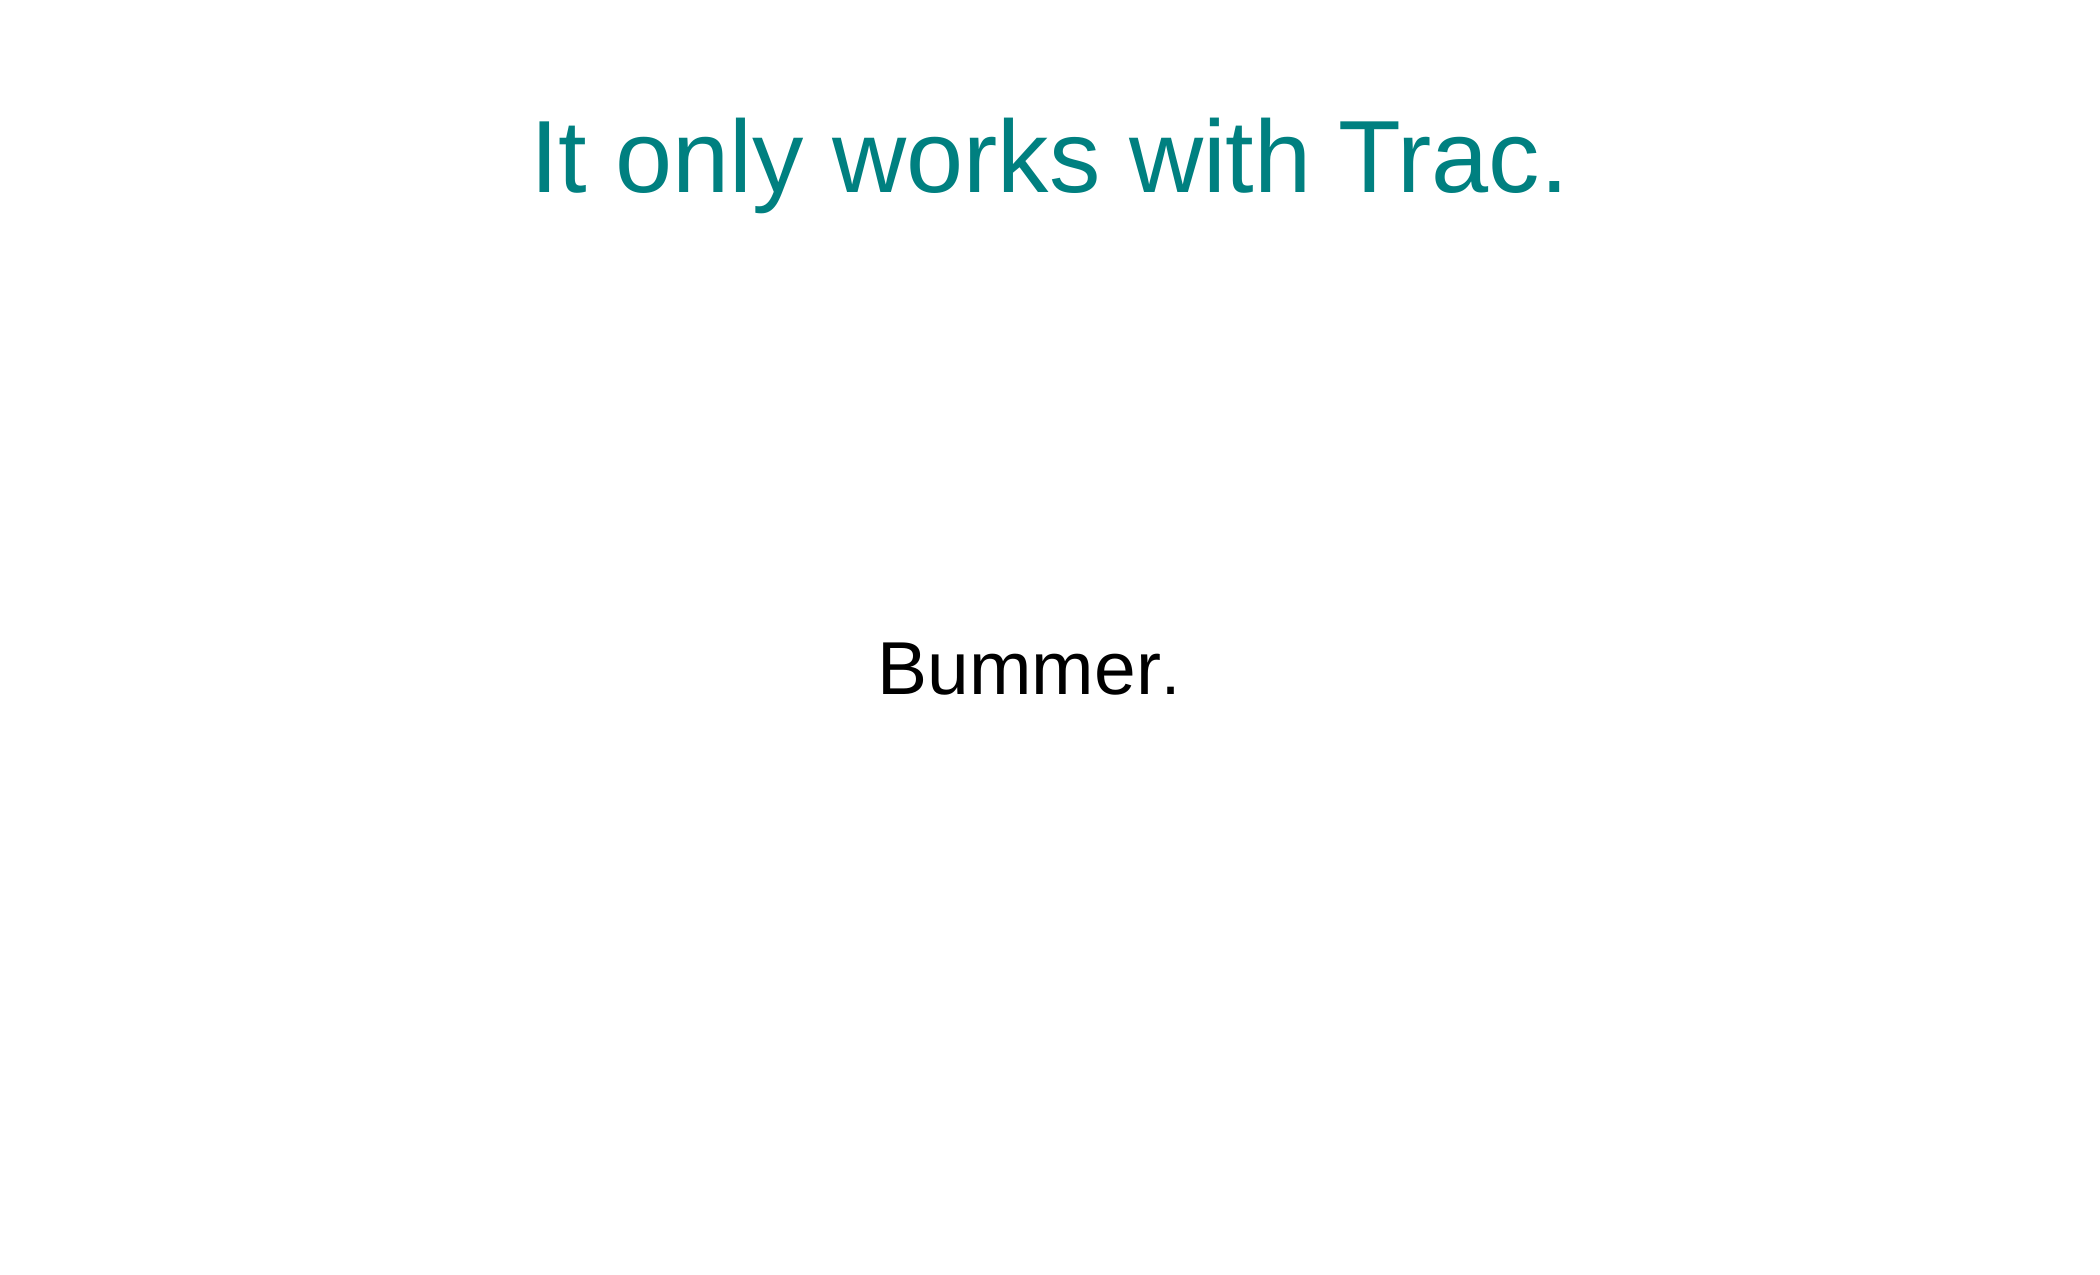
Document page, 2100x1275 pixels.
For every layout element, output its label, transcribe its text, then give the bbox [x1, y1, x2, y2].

subtitle Bummer. [105, 298, 1953, 1038]
title It only works with Trac. [105, 50, 1995, 264]
